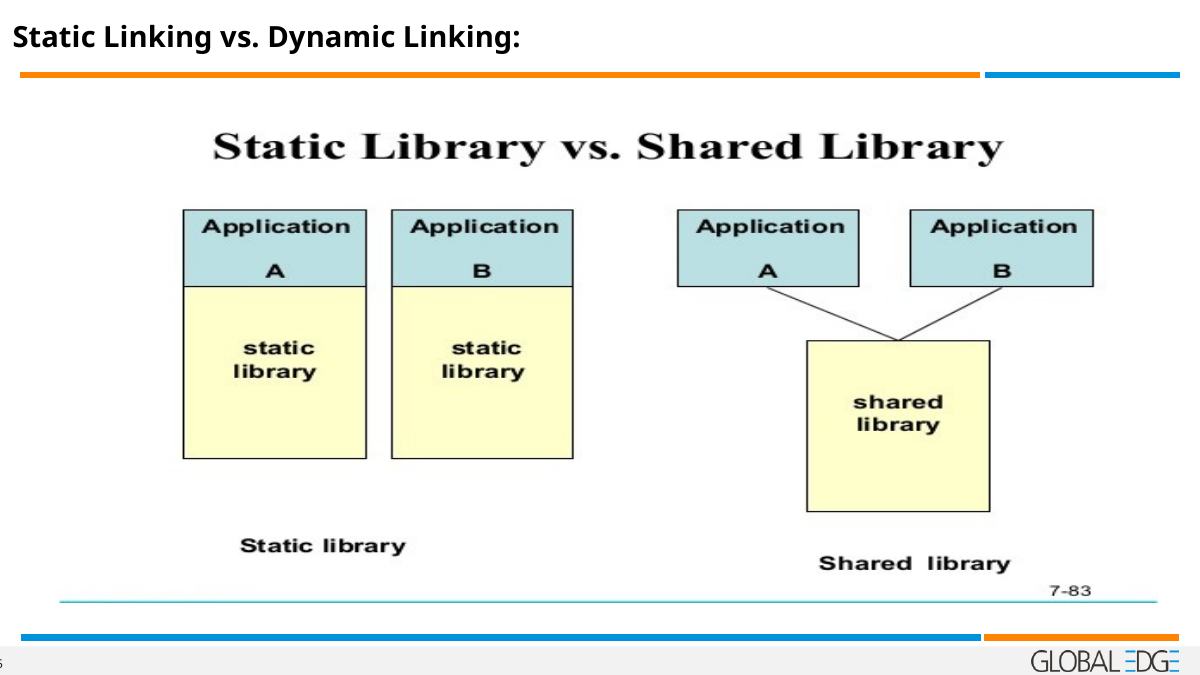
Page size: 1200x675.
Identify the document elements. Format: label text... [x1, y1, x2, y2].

picture [1031, 650, 1179, 672]
picture [59, 94, 1158, 603]
title Static Linking vs. Dynamic Linking: [12, 9, 1088, 63]
